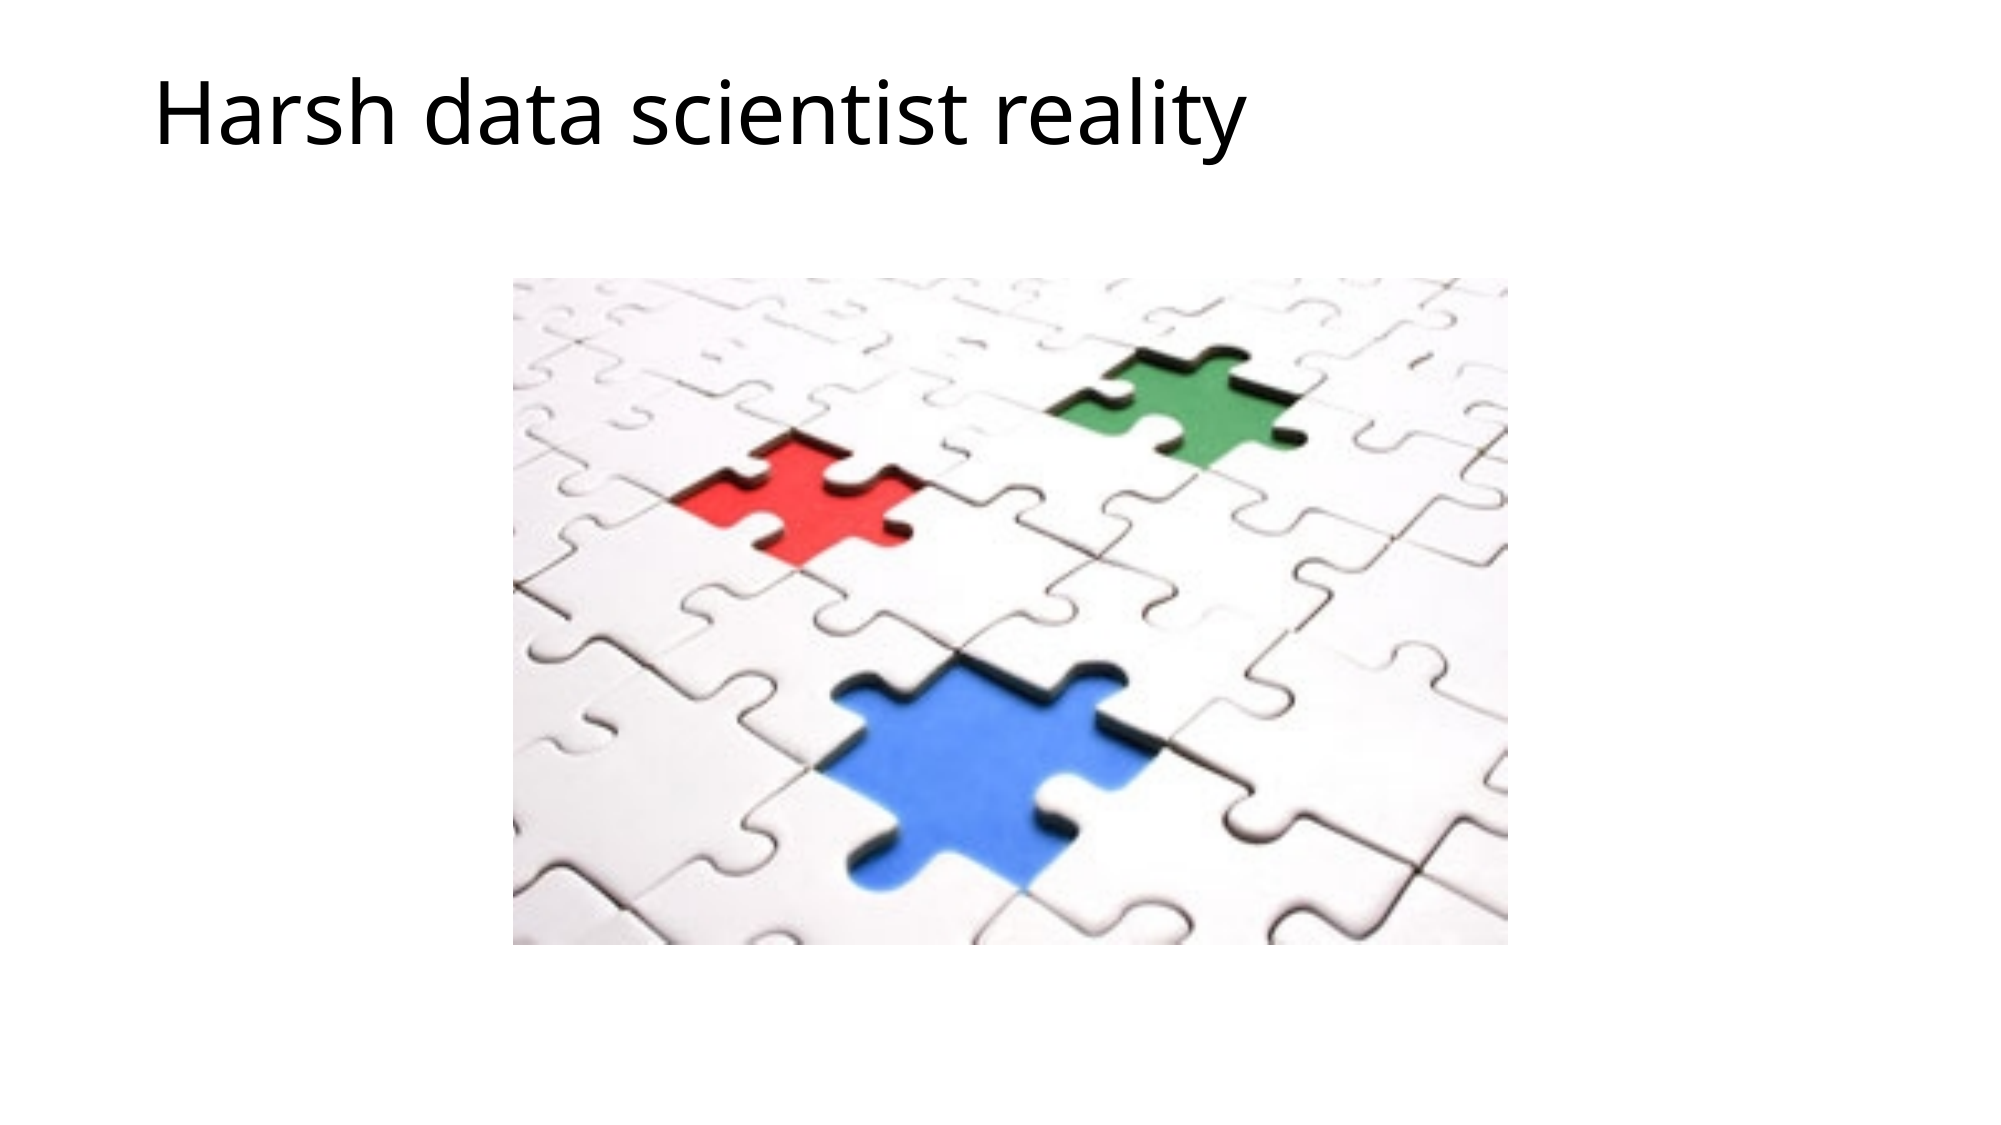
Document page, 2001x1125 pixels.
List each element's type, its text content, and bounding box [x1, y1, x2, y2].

picture [513, 278, 1508, 945]
title Harsh data scientist reality [137, 59, 1863, 278]
